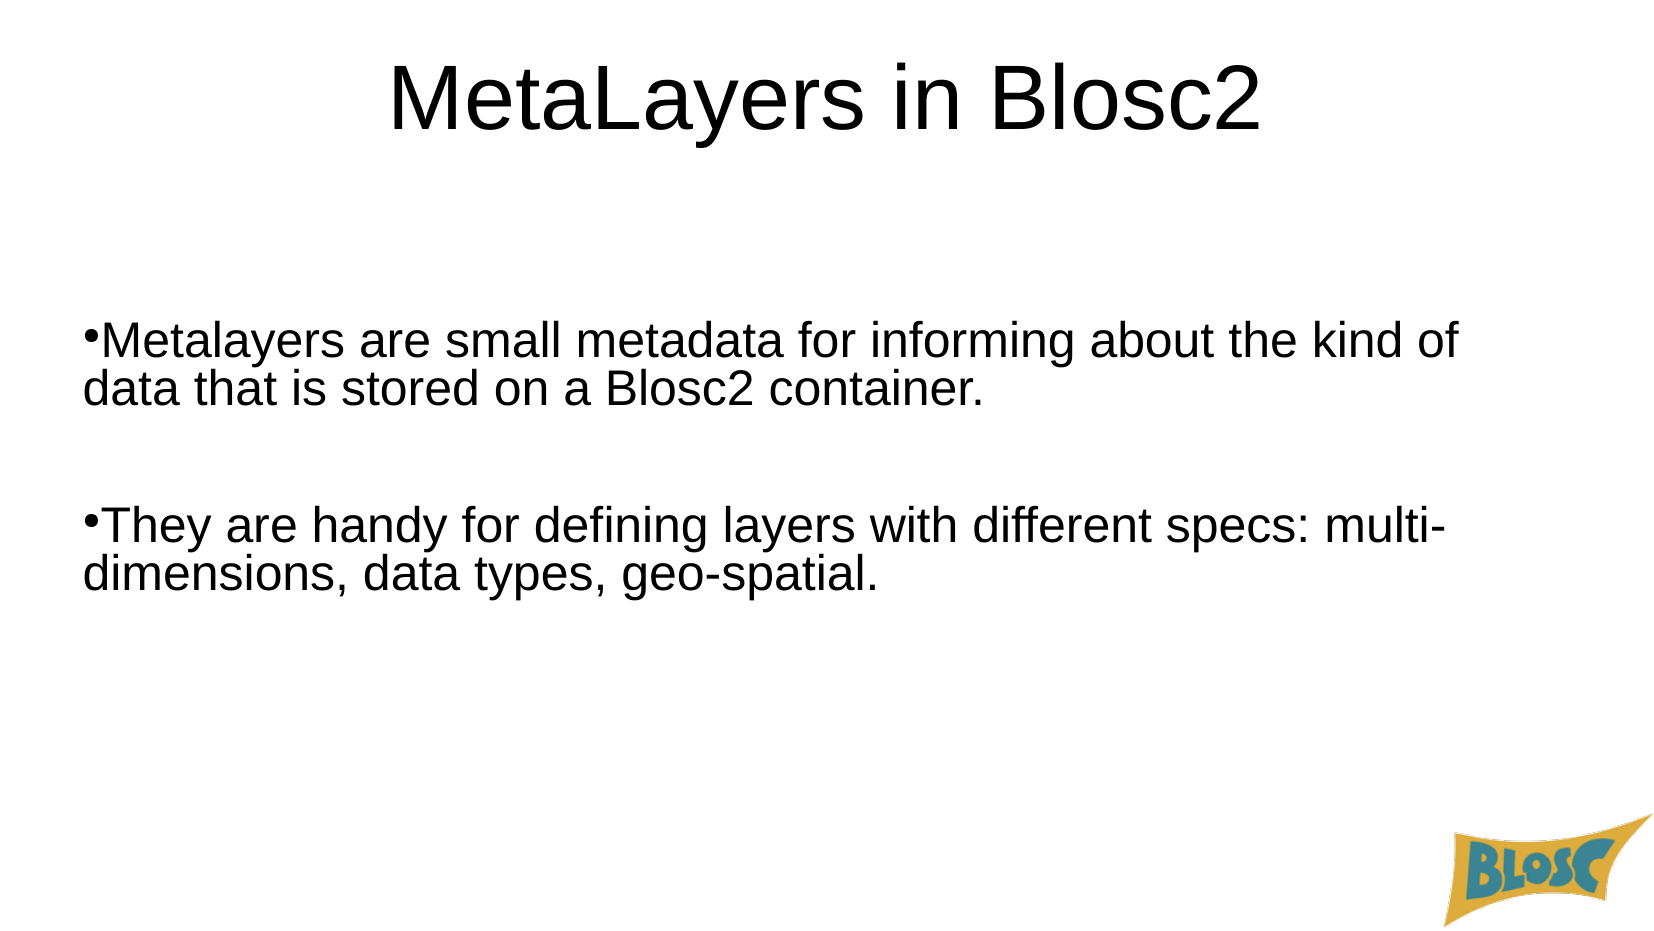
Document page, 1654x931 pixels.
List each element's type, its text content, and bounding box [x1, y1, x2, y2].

list Metalayers are small metadata for informing about the kind of data that is stored on a Blosc2 container. They are handy for defining layers with different specs: multi-dimensions, data types, geo-spatial. [82, 318, 1571, 697]
title MetaLayers in Blosc2 [82, 15, 1571, 171]
picture [1444, 813, 1654, 928]
